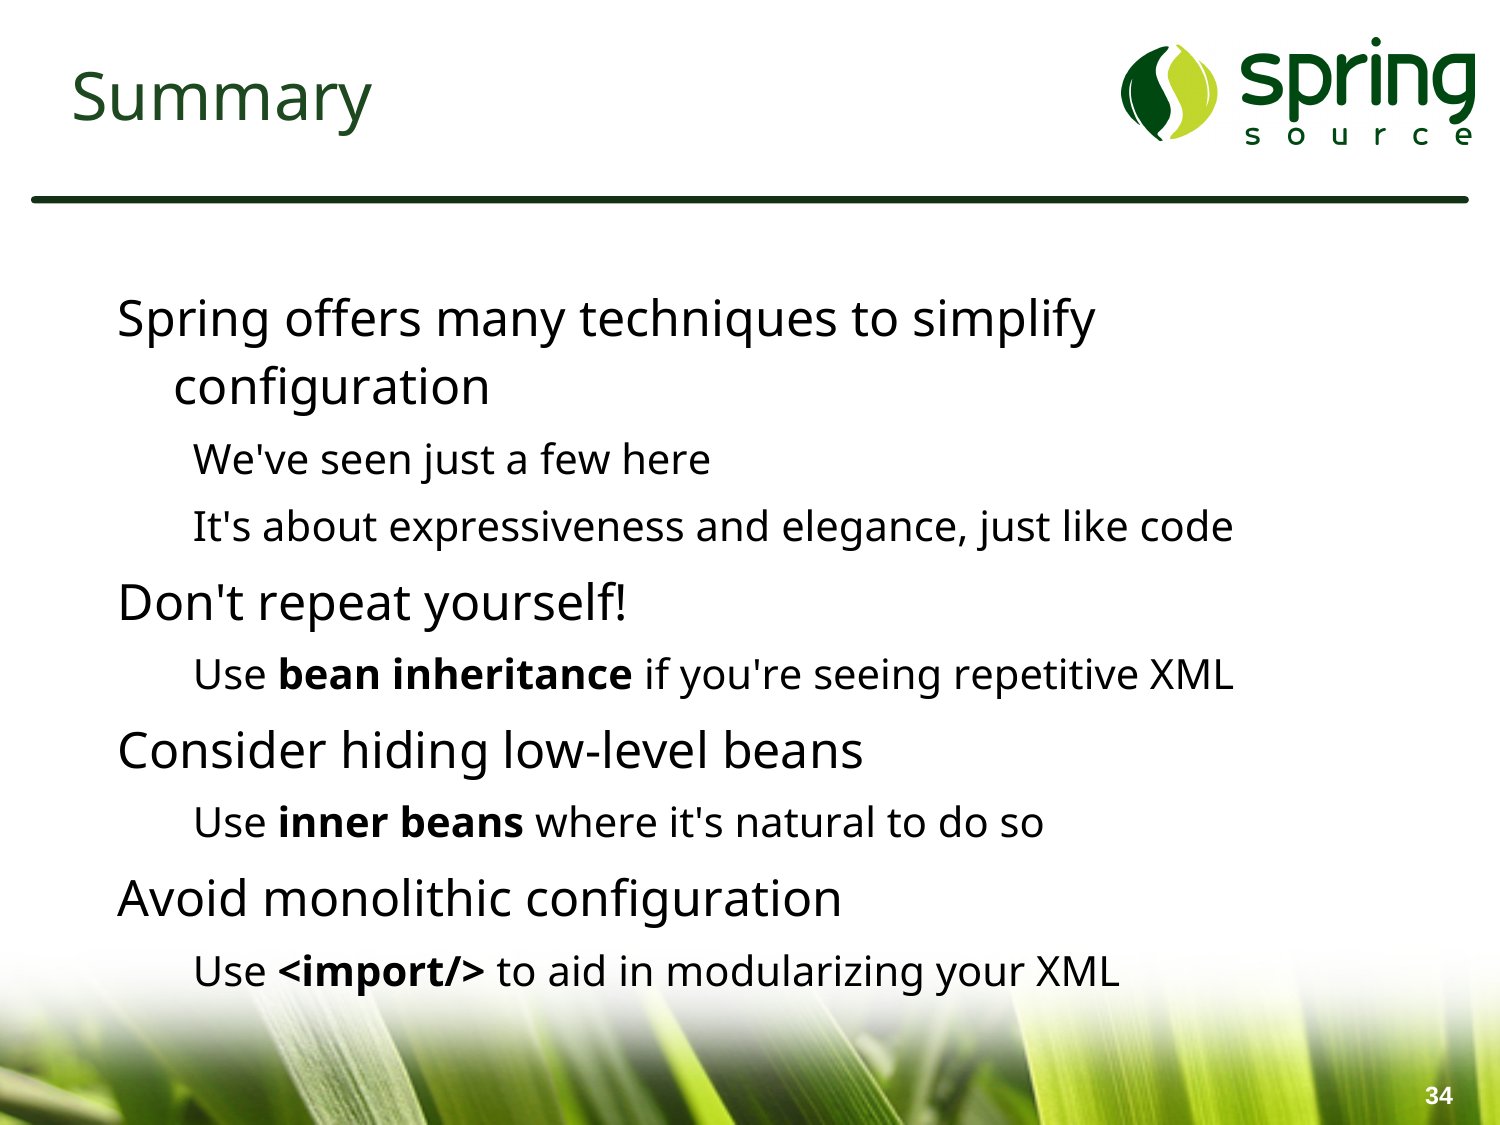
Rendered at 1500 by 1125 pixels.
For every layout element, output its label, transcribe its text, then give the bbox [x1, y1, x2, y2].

list Spring offers many techniques to simplify configuration We've seen just a few here It's about expressiveness and elegance, just like code Don't repeat yourself! Use bean inheritance if you're seeing repetitive XML Consider hiding low-level beans Use inner beans where it's natural to do so Avoid monolithic configuration Use <import/> to aid in modularizing your XML [103, 275, 1394, 1087]
title Summary [56, 13, 1089, 176]
picture [0, 944, 1500, 1125]
picture [1121, 37, 1475, 145]
